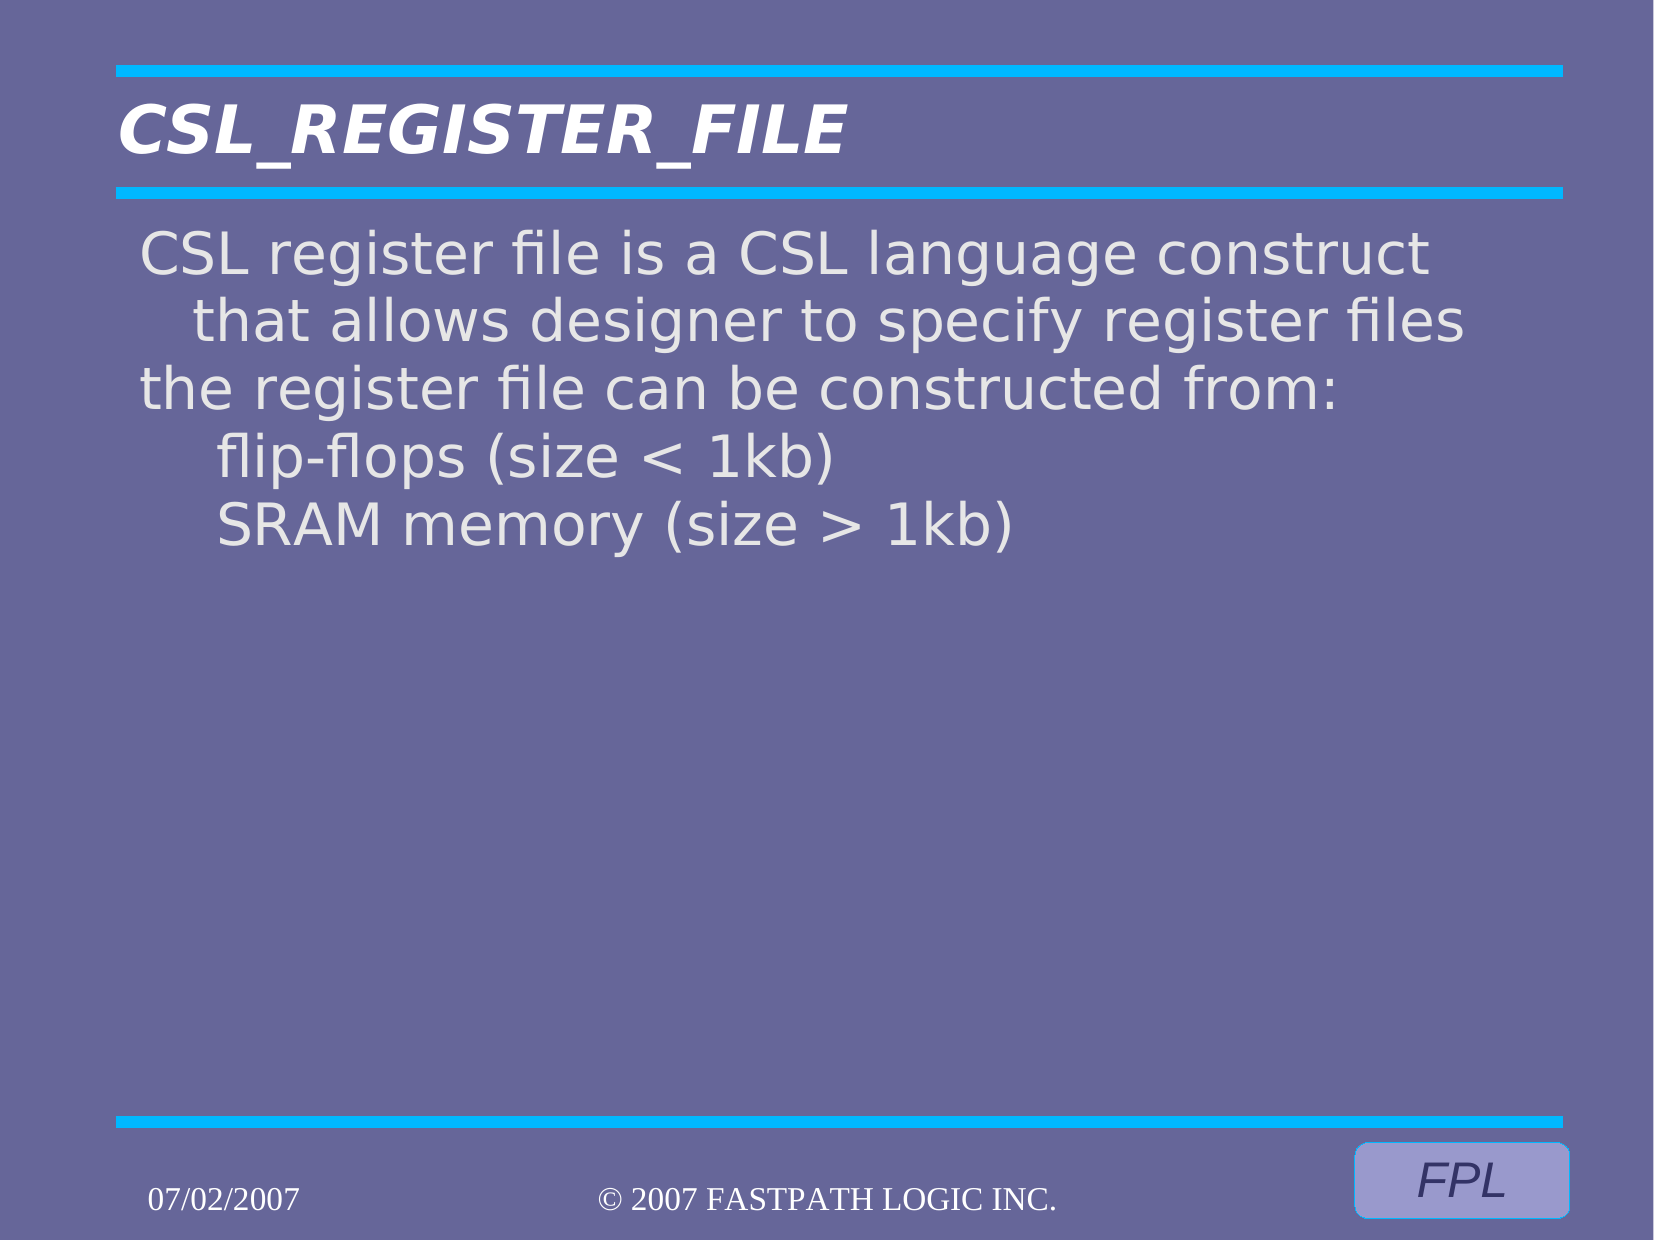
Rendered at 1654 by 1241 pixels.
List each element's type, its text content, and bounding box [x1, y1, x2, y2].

list CSL register file is a CSL language construct that allows designer to specify register files the register file can be constructed from: flip-flops (size < 1kb) SRAM memory (size > 1kb) [121, 220, 1561, 1133]
title CSL_REGISTER_FILE [118, 41, 1531, 219]
